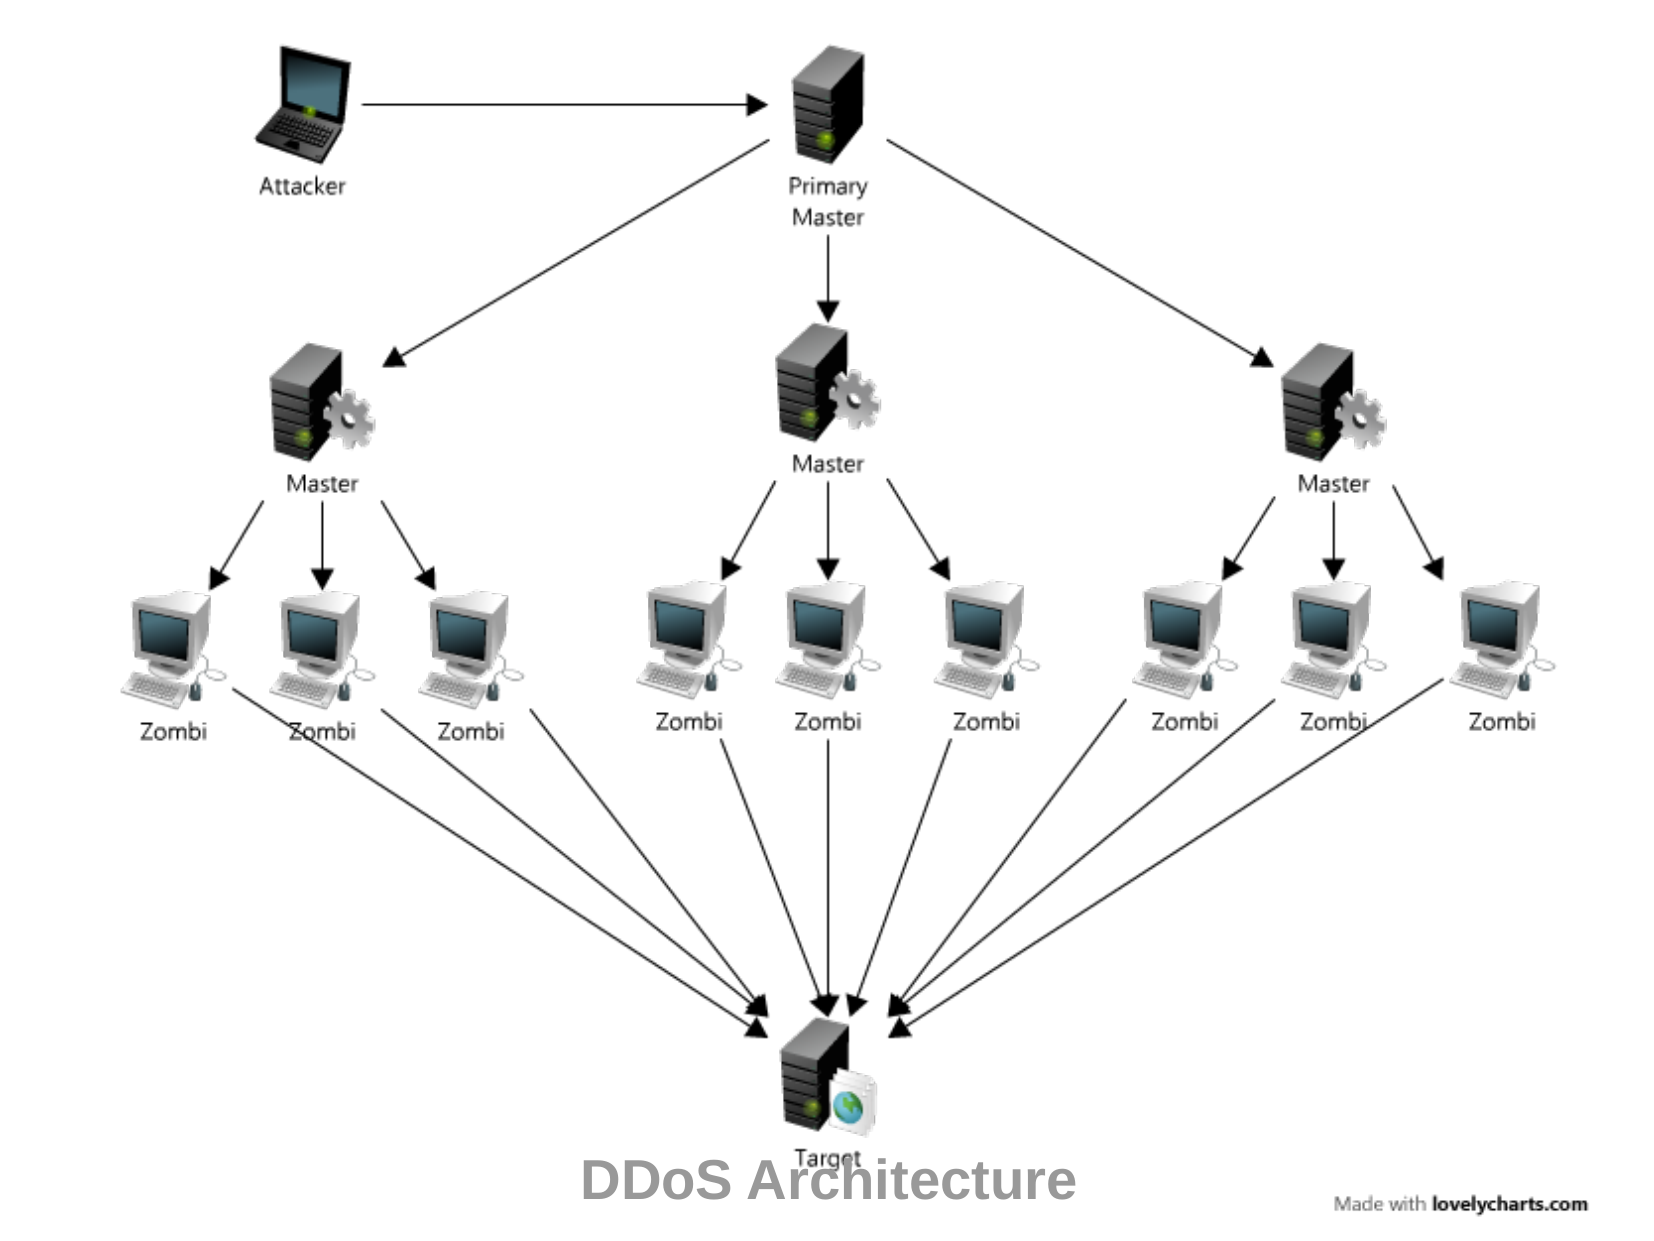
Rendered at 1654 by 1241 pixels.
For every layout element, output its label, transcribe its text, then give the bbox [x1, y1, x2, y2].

picture [70, 1, 1607, 1221]
text_box DDoS Architecture [580, 1151, 1079, 1212]
